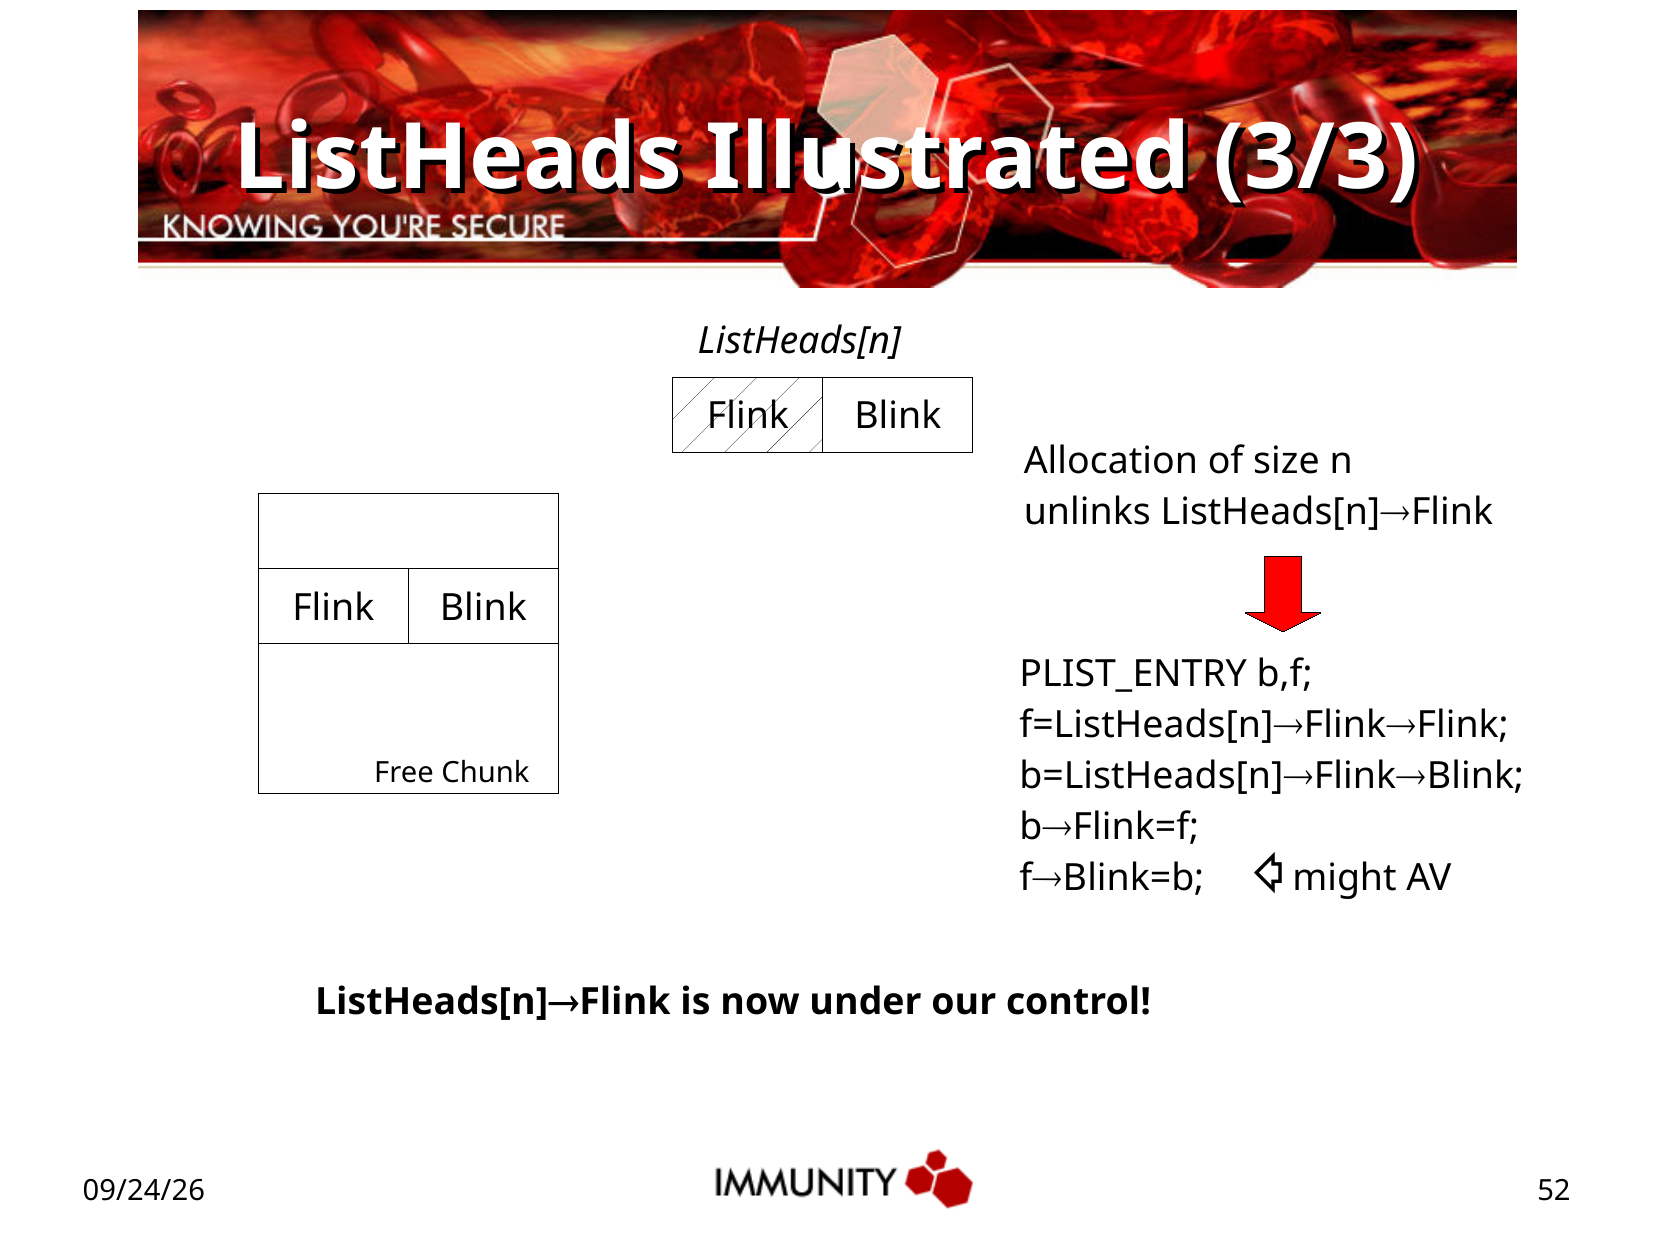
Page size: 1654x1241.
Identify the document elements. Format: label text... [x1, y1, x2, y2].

picture [138, 257, 1517, 288]
text_box Blink [822, 377, 973, 453]
text_box ListHeads[n]Flink is now under our control! [300, 967, 1419, 1041]
text_box PLIST_ENTRY b,f; f=ListHeads[n]FlinkFlink; b=ListHeads[n]FlinkBlink; bFlink=f; fBlink=b; ⇦might AV [1004, 638, 1593, 946]
text_box Blink [408, 568, 559, 644]
text_box Flink [672, 377, 822, 453]
picture [694, 1130, 984, 1235]
picture [138, 10, 1517, 49]
text_box Free Chunk [359, 744, 565, 805]
text_box Flink [258, 568, 408, 644]
text_box [1245, 556, 1321, 632]
title ListHeads Illustrated (3/3) [82, 49, 1571, 257]
text_box ListHeads[n] [682, 305, 964, 380]
text_box Allocation of size n unlinks ListHeads[n]Flink [1008, 426, 1567, 558]
